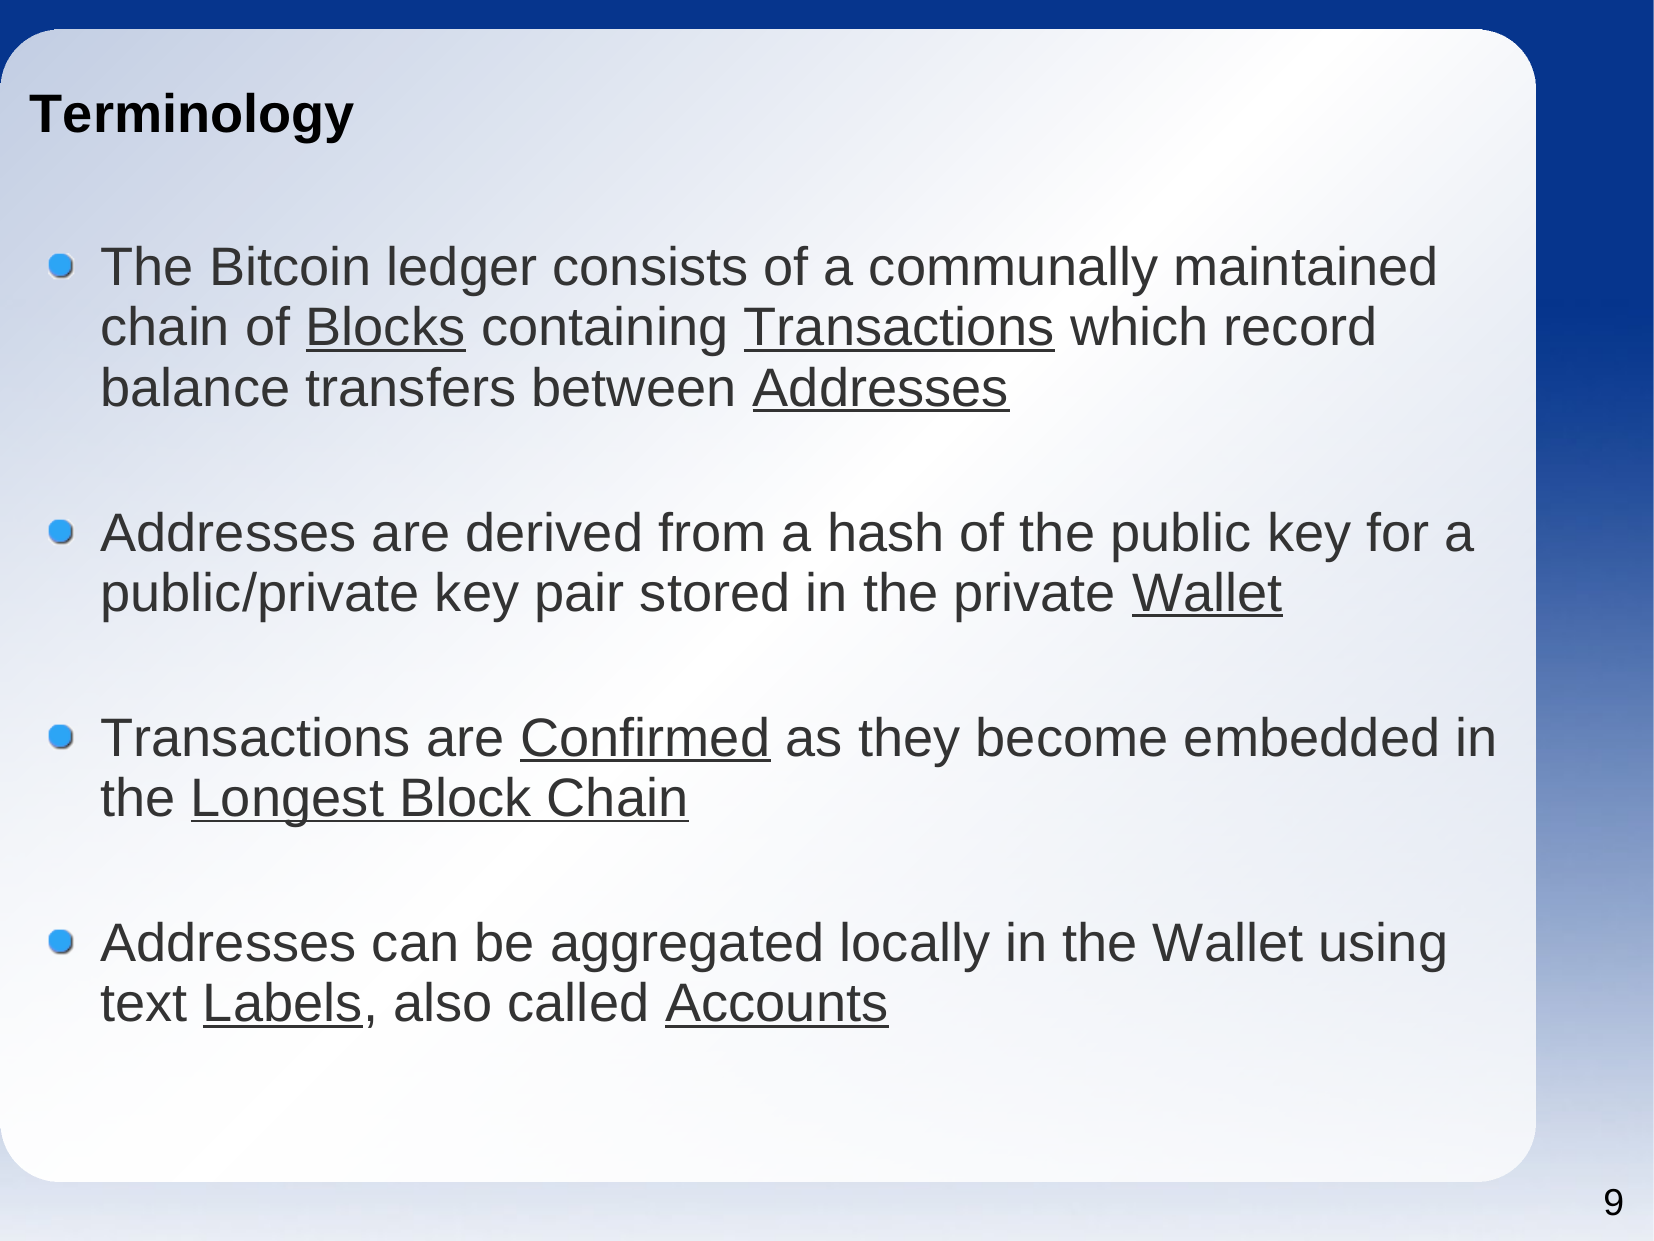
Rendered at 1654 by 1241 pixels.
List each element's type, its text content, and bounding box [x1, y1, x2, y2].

list The Bitcoin ledger consists of a communally maintained chain of Blocks containing Transactions which record balance transfers between Addresses Addresses are derived from a hash of the public key for a public/private key pair stored in the private Wallet Transactions are Confirmed as they become embedded in the Longest Block Chain Addresses can be aggregated locally in the Wallet using text Labels, also called Accounts [29, 236, 1506, 1152]
title Terminology [29, 49, 1506, 178]
picture [0, 0, 1654, 1241]
